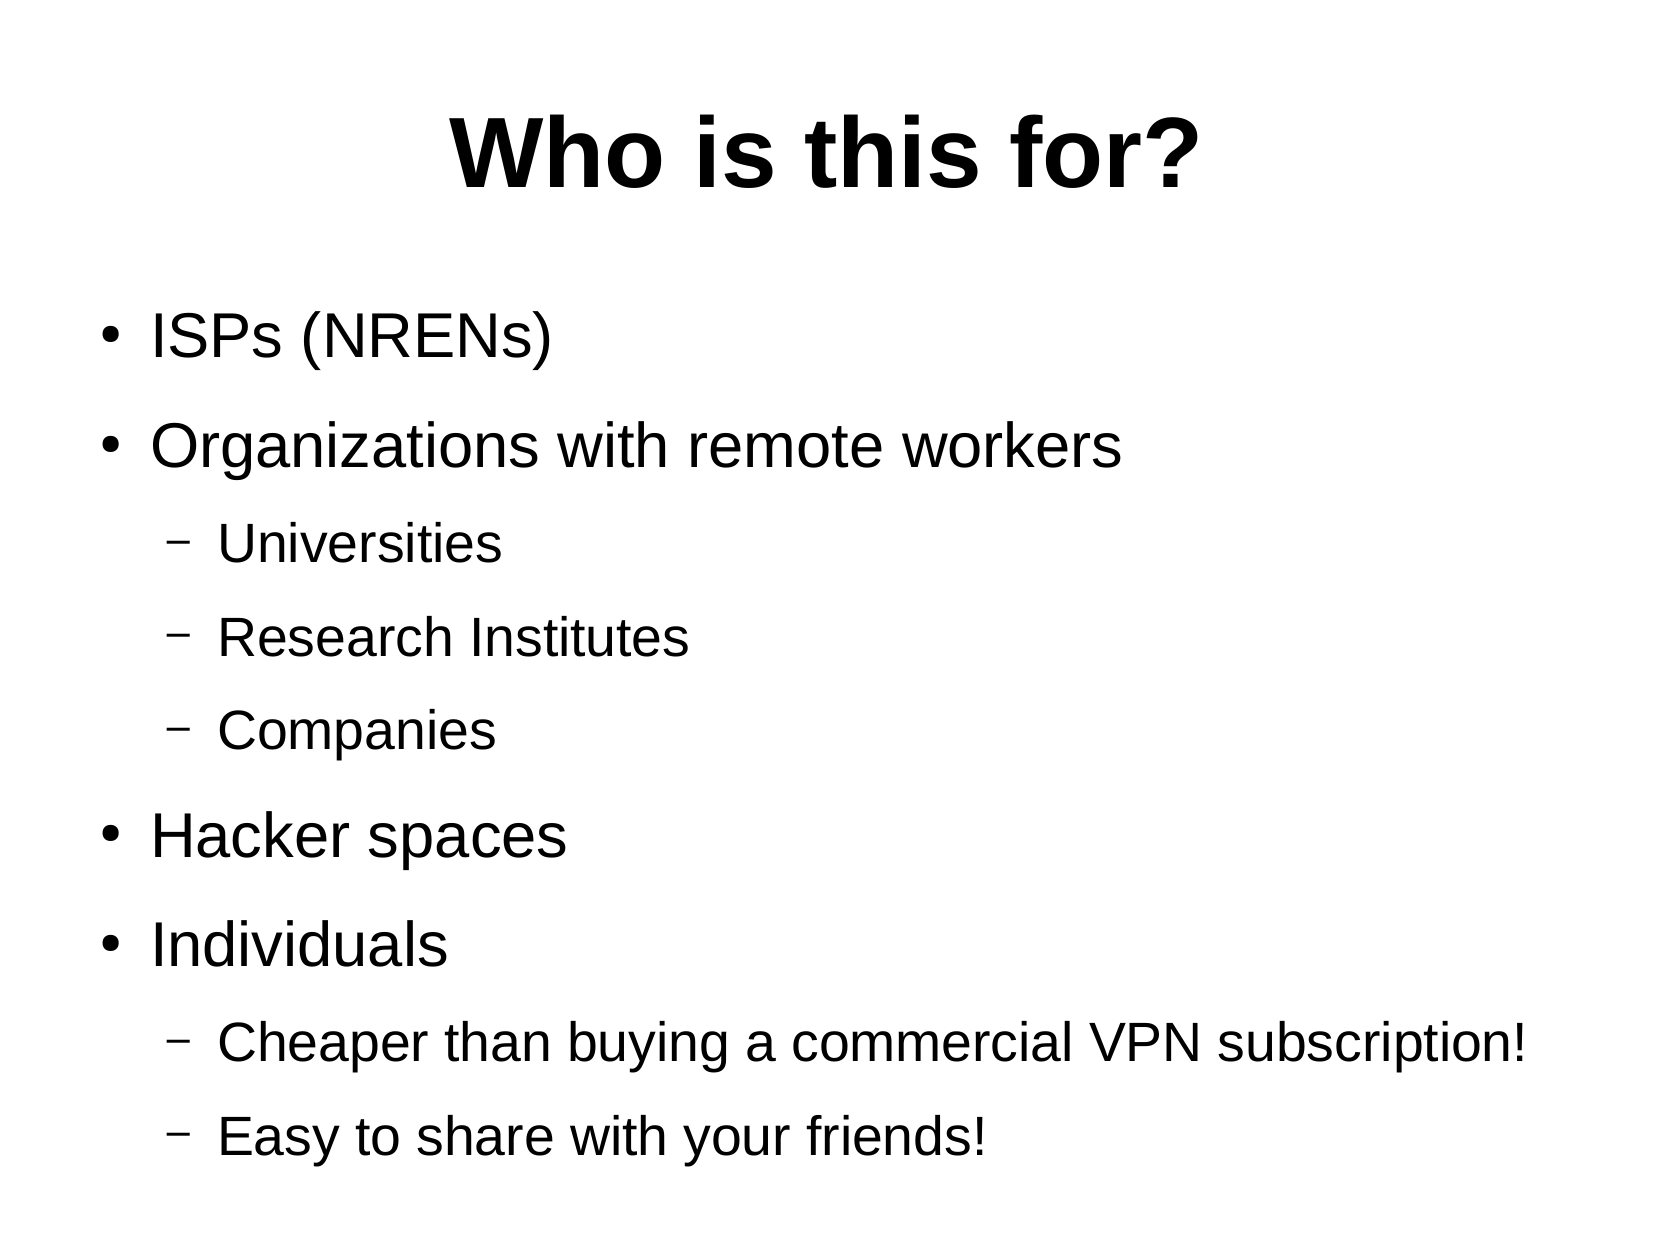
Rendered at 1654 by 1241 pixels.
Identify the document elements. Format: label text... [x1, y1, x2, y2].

list ISPs (NRENs) Organizations with remote workers Universities Research Institutes Companies Hacker spaces Individuals Cheaper than buying a commercial VPN subscription! Easy to share with your friends! [82, 290, 1571, 1186]
title Who is this for? [82, 49, 1571, 257]
